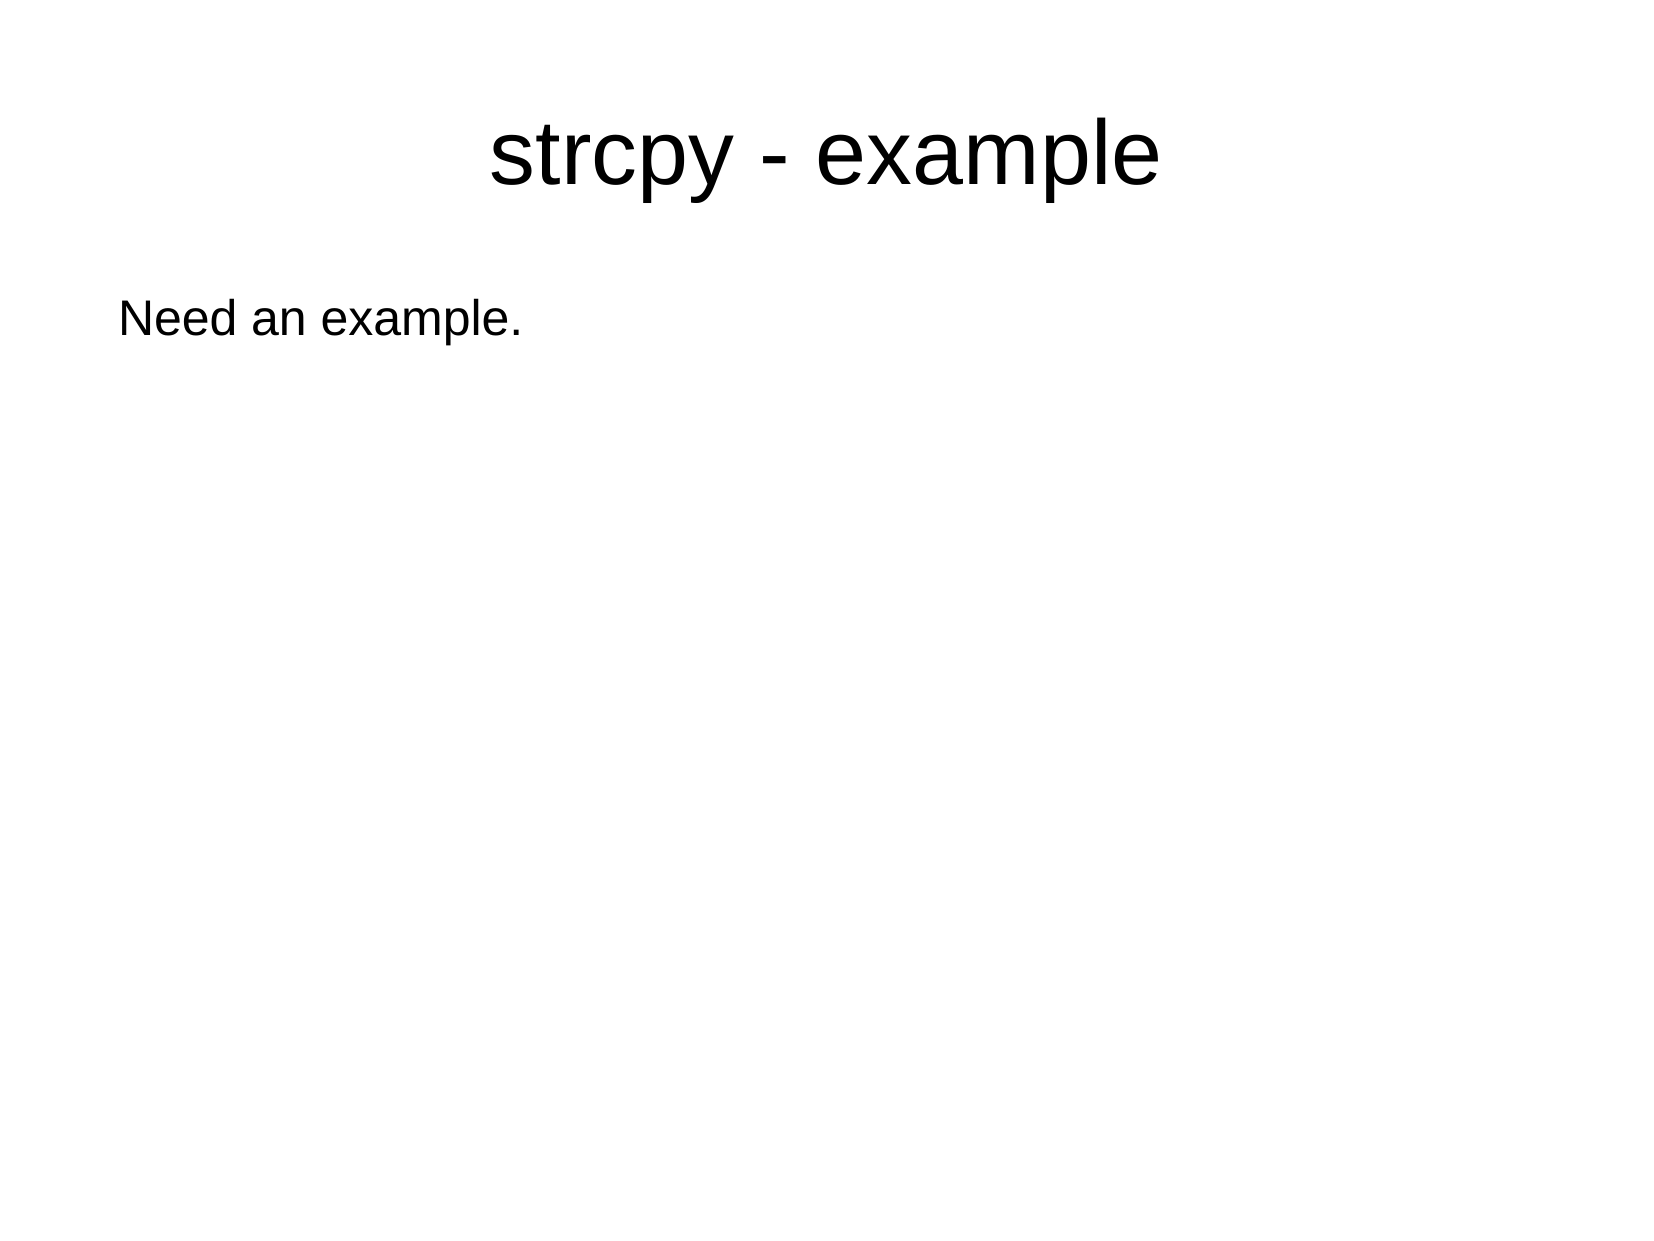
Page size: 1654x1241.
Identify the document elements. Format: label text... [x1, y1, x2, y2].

subtitle Need an example. [118, 290, 1538, 1158]
title strcpy - example [82, 49, 1571, 257]
